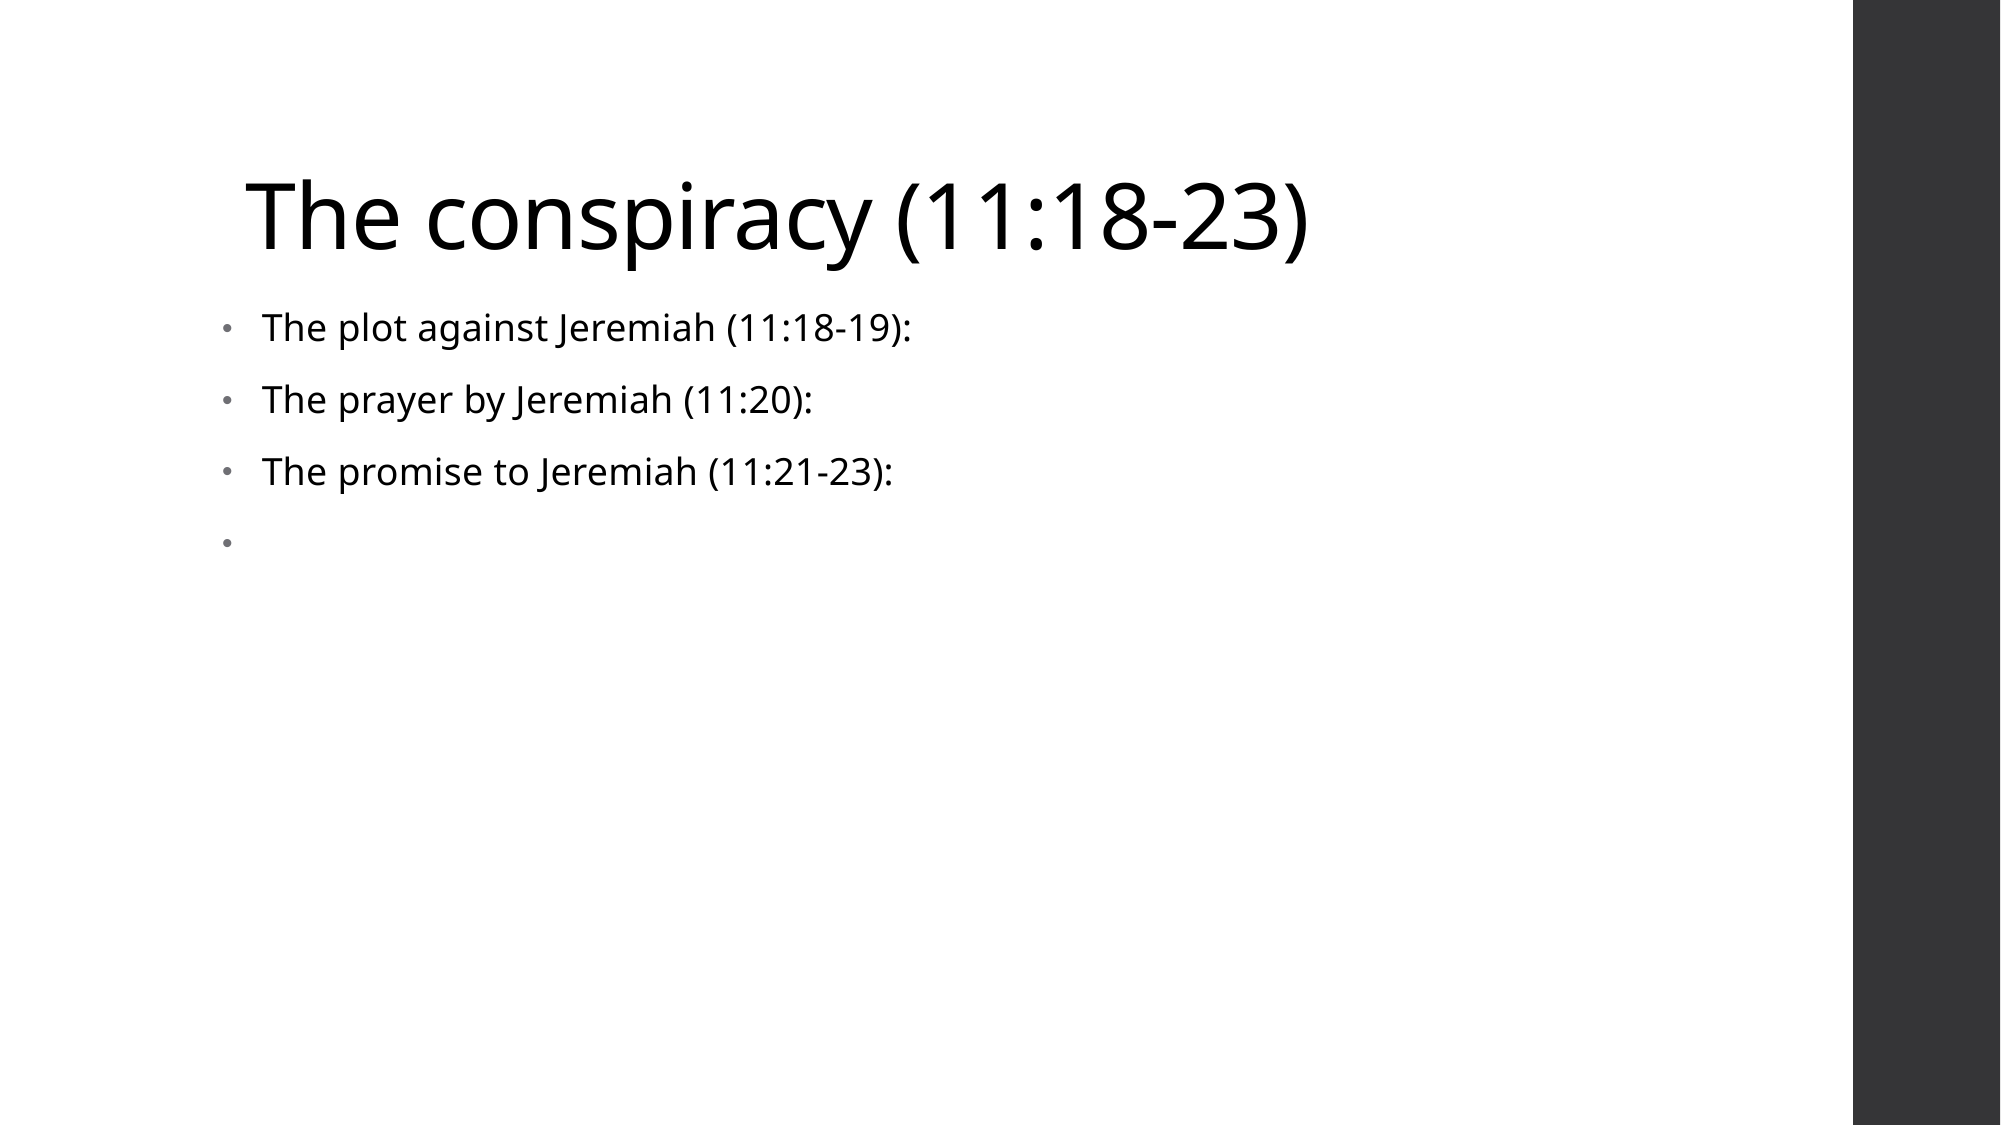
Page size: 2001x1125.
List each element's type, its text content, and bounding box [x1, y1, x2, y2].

list The plot against Jeremiah (11:18-19): The prayer by Jeremiah (11:20): The promise to Jeremiah (11:21-23): [206, 299, 1617, 1014]
title The conspiracy (11:18-23) [206, 60, 1797, 278]
